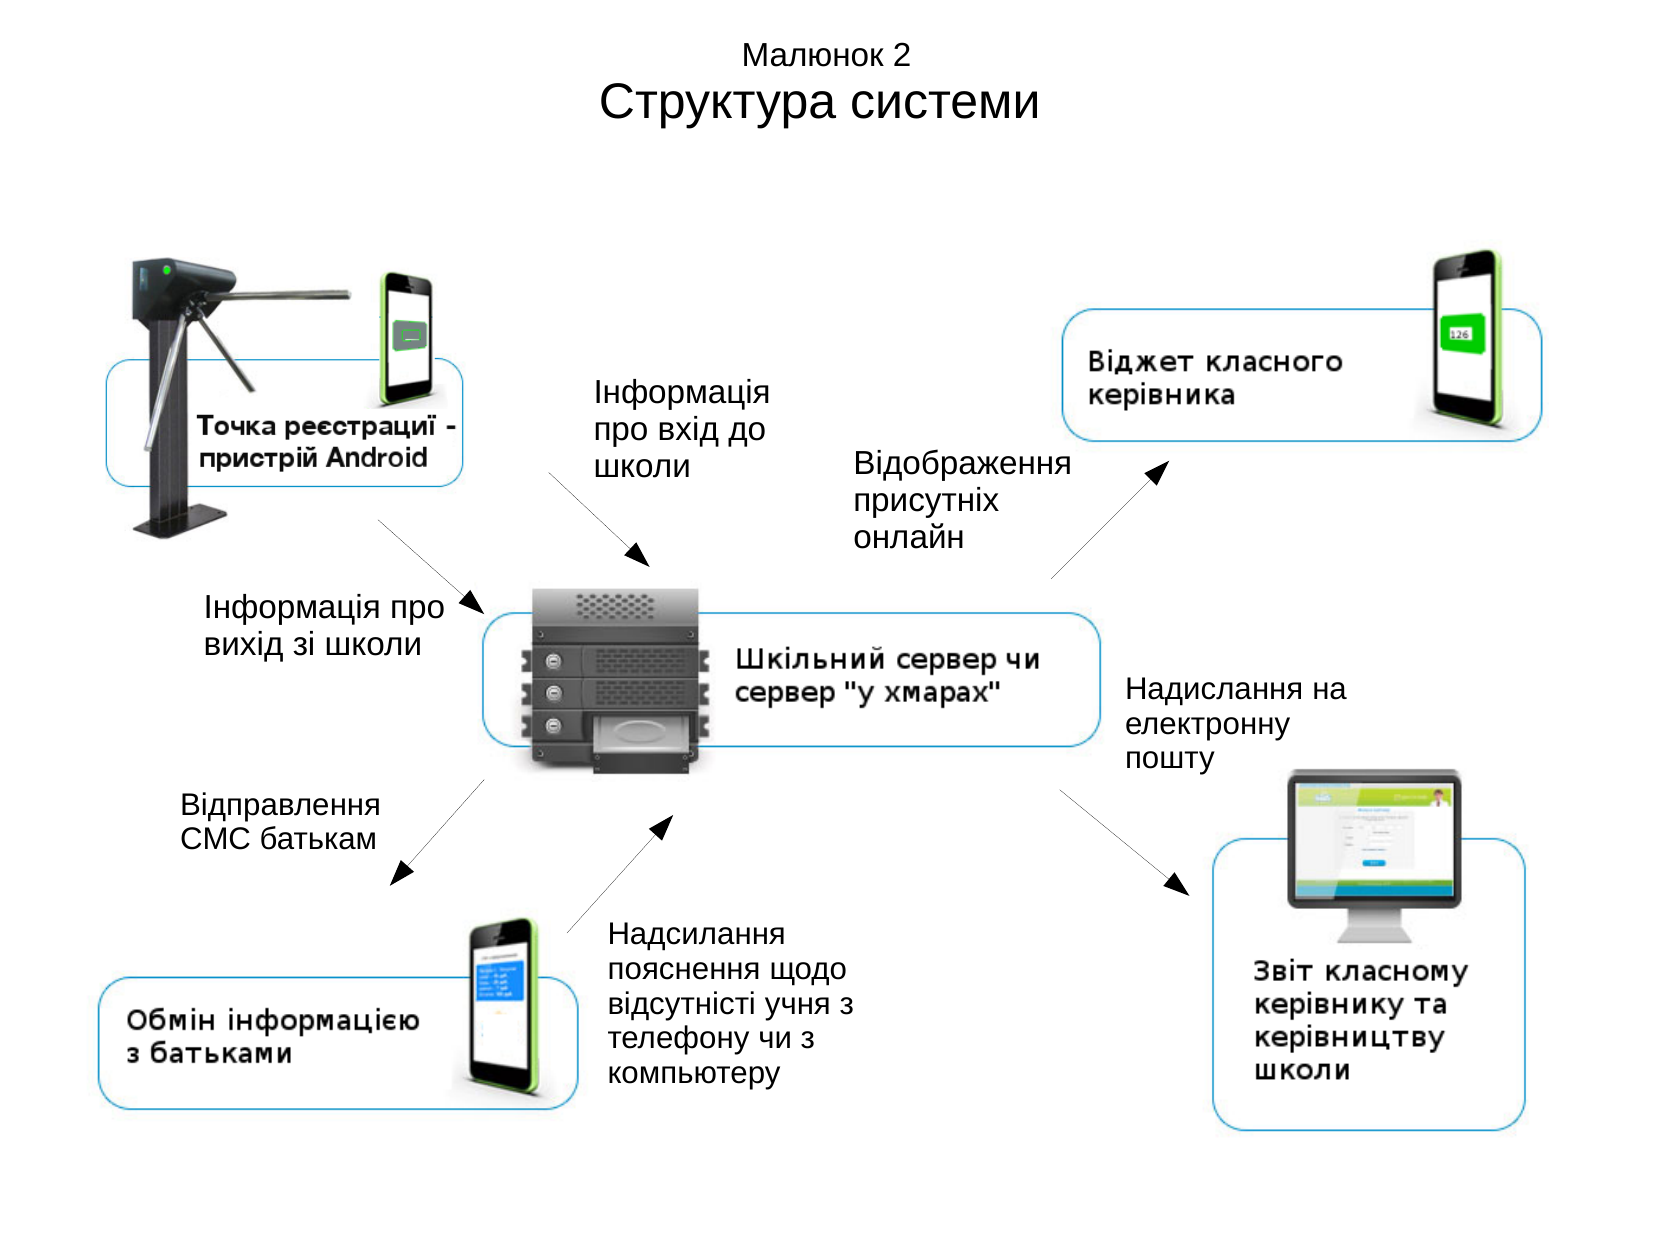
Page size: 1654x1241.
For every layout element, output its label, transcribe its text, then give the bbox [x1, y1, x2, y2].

text_box Інформація про вихід зі школи [188, 581, 497, 745]
title Малюнок 2 Структура системи [82, 11, 1571, 154]
picture [94, 255, 474, 544]
picture [1189, 760, 1548, 1158]
text_box Відправлення СМС батькам [165, 779, 449, 934]
text_box Надсилання пояснення щодо відсутністі учня з телефону чи з компьютеру [592, 909, 959, 1098]
text_box Відображення присутніх онлайн [838, 437, 1123, 564]
text_box Інформація про вхід до школи [578, 366, 804, 493]
picture [1015, 238, 1549, 461]
picture [70, 897, 593, 1129]
picture [448, 578, 1131, 782]
text_box Надислання на електронну пошту [1110, 663, 1394, 827]
